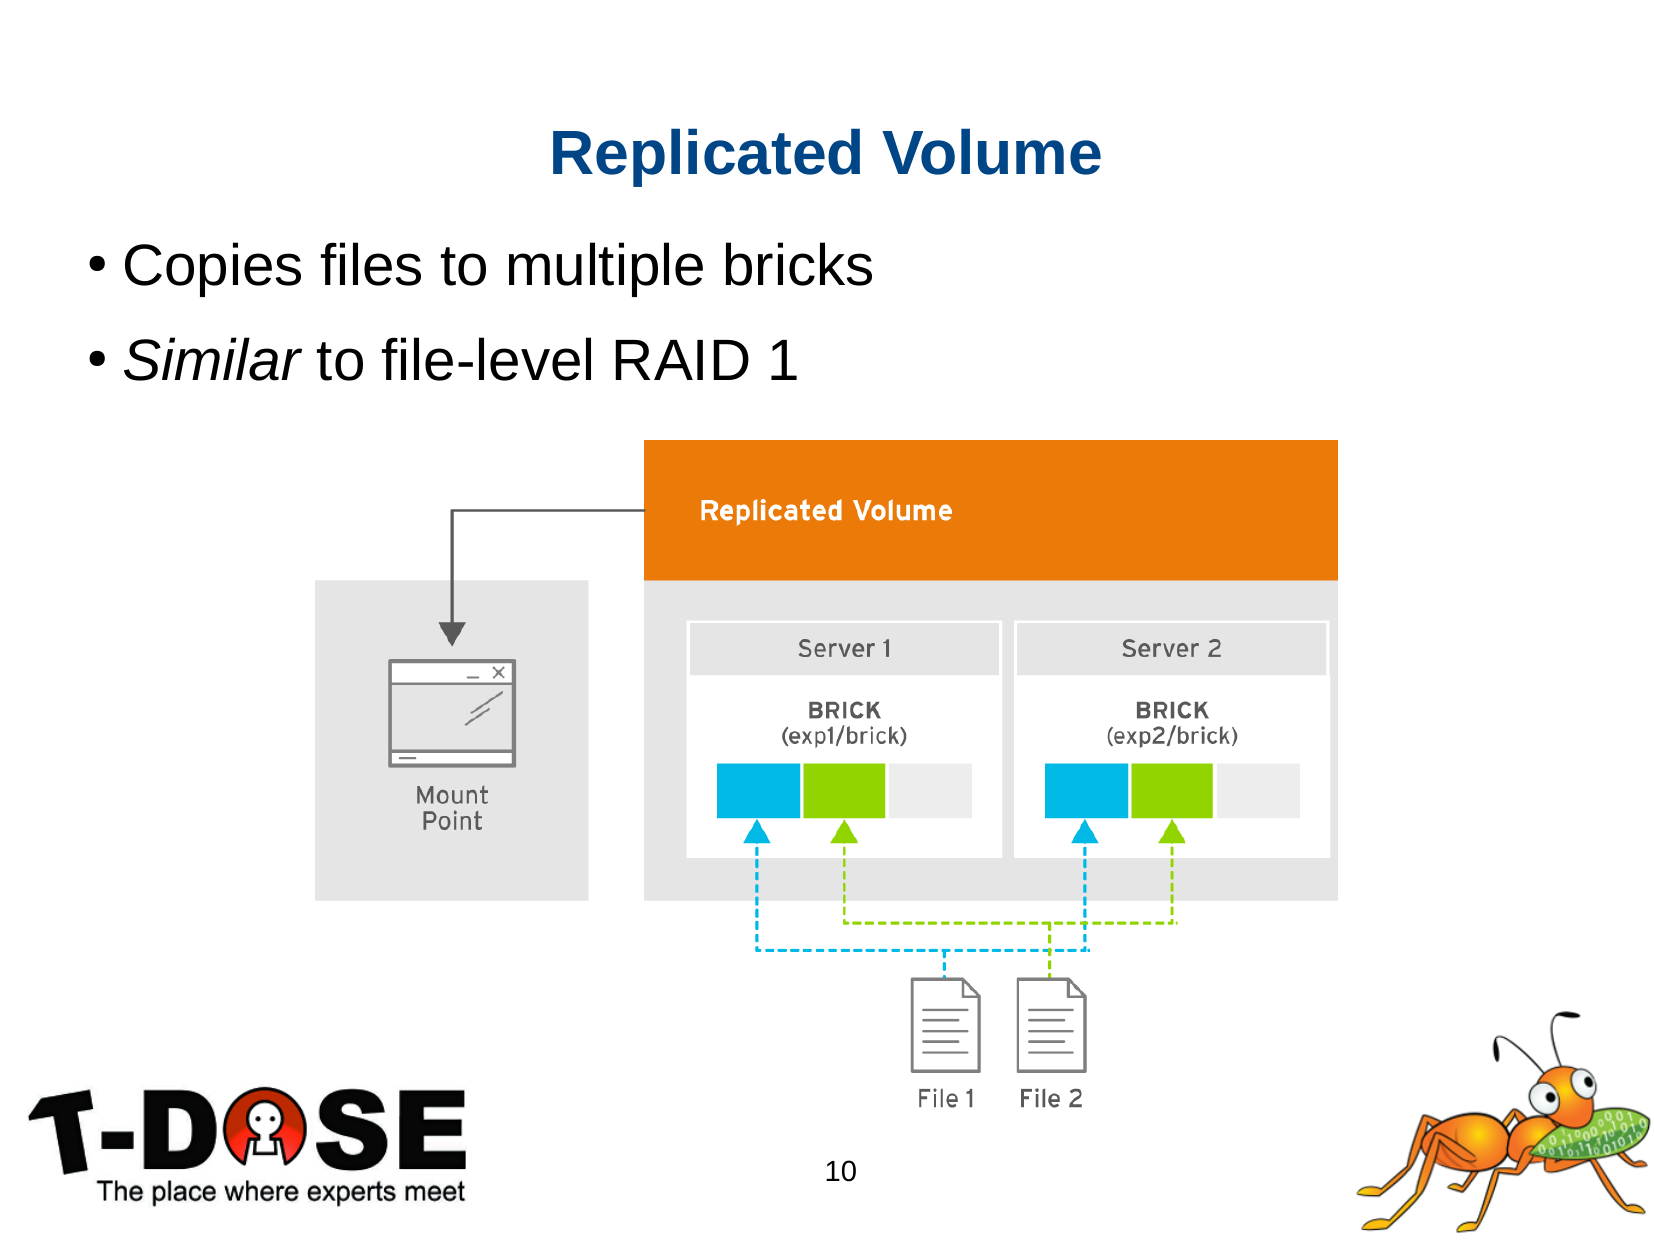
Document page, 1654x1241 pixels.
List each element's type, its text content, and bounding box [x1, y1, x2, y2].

picture [23, 440, 1338, 1215]
title Replicated Volume [82, 49, 1571, 257]
picture [1353, 1009, 1654, 1235]
list Copies files to multiple bricks Similar to file-level RAID 1 [86, 232, 1576, 1111]
